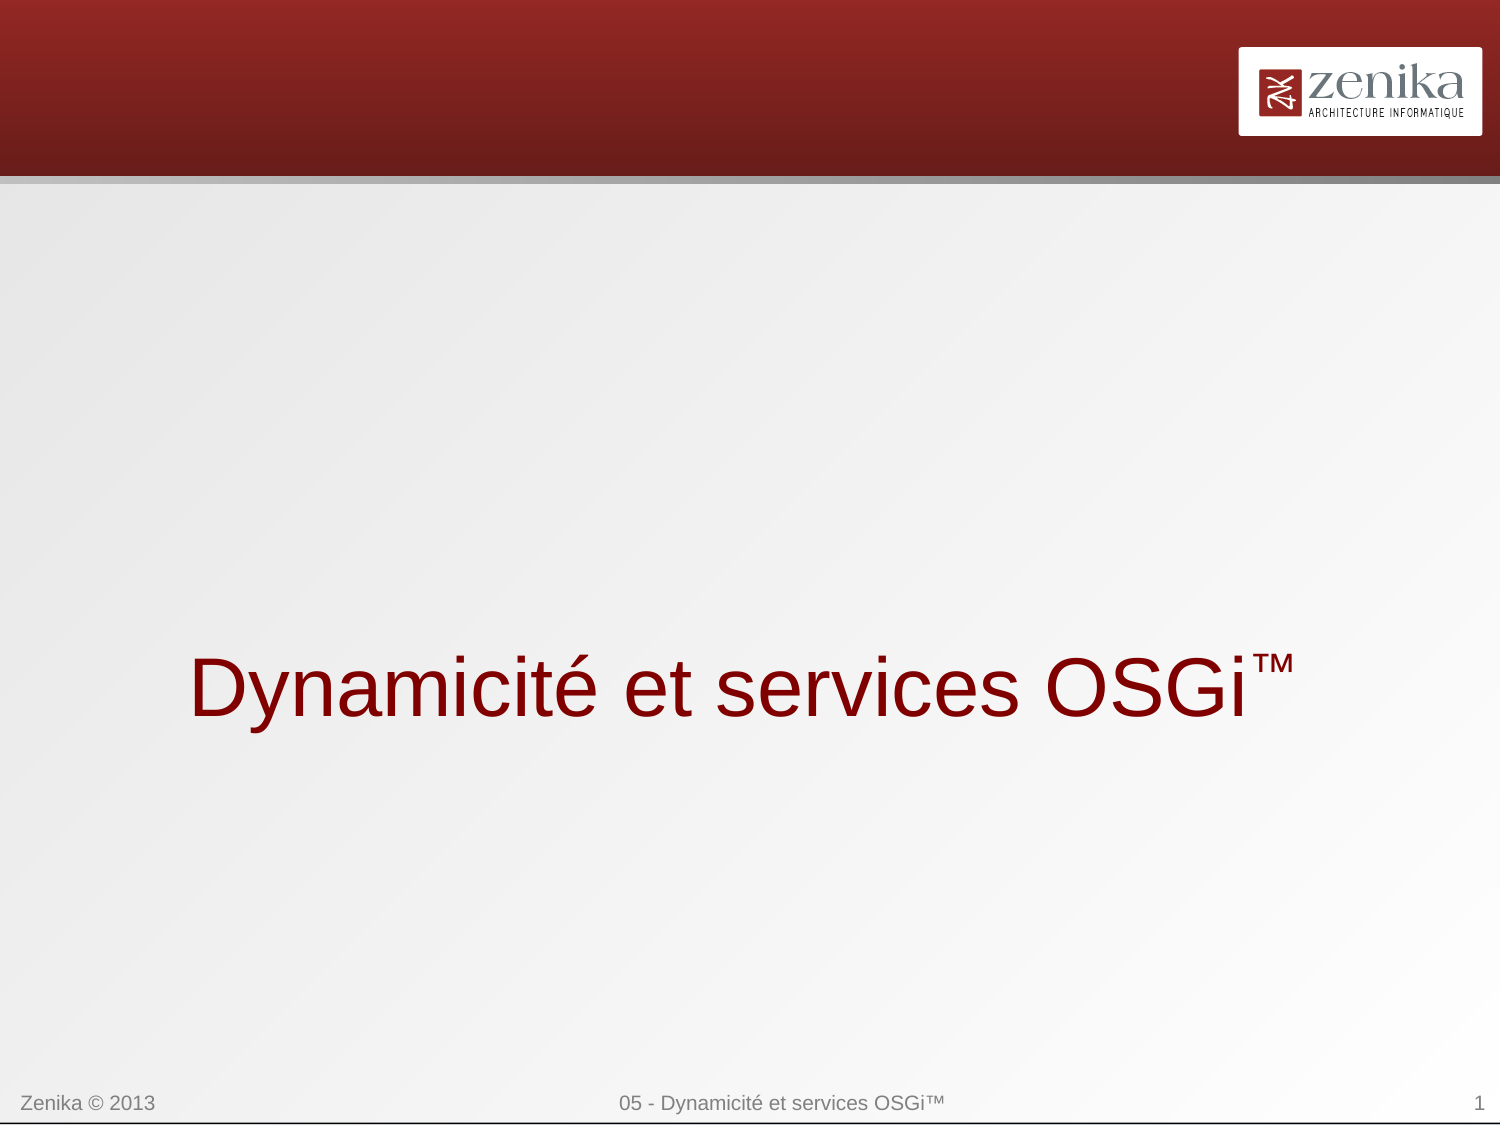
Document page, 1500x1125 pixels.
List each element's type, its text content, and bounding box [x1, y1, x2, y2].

subtitle Dynamicité et services OSGi™ [50, 249, 1435, 1079]
picture [1257, 58, 1464, 125]
